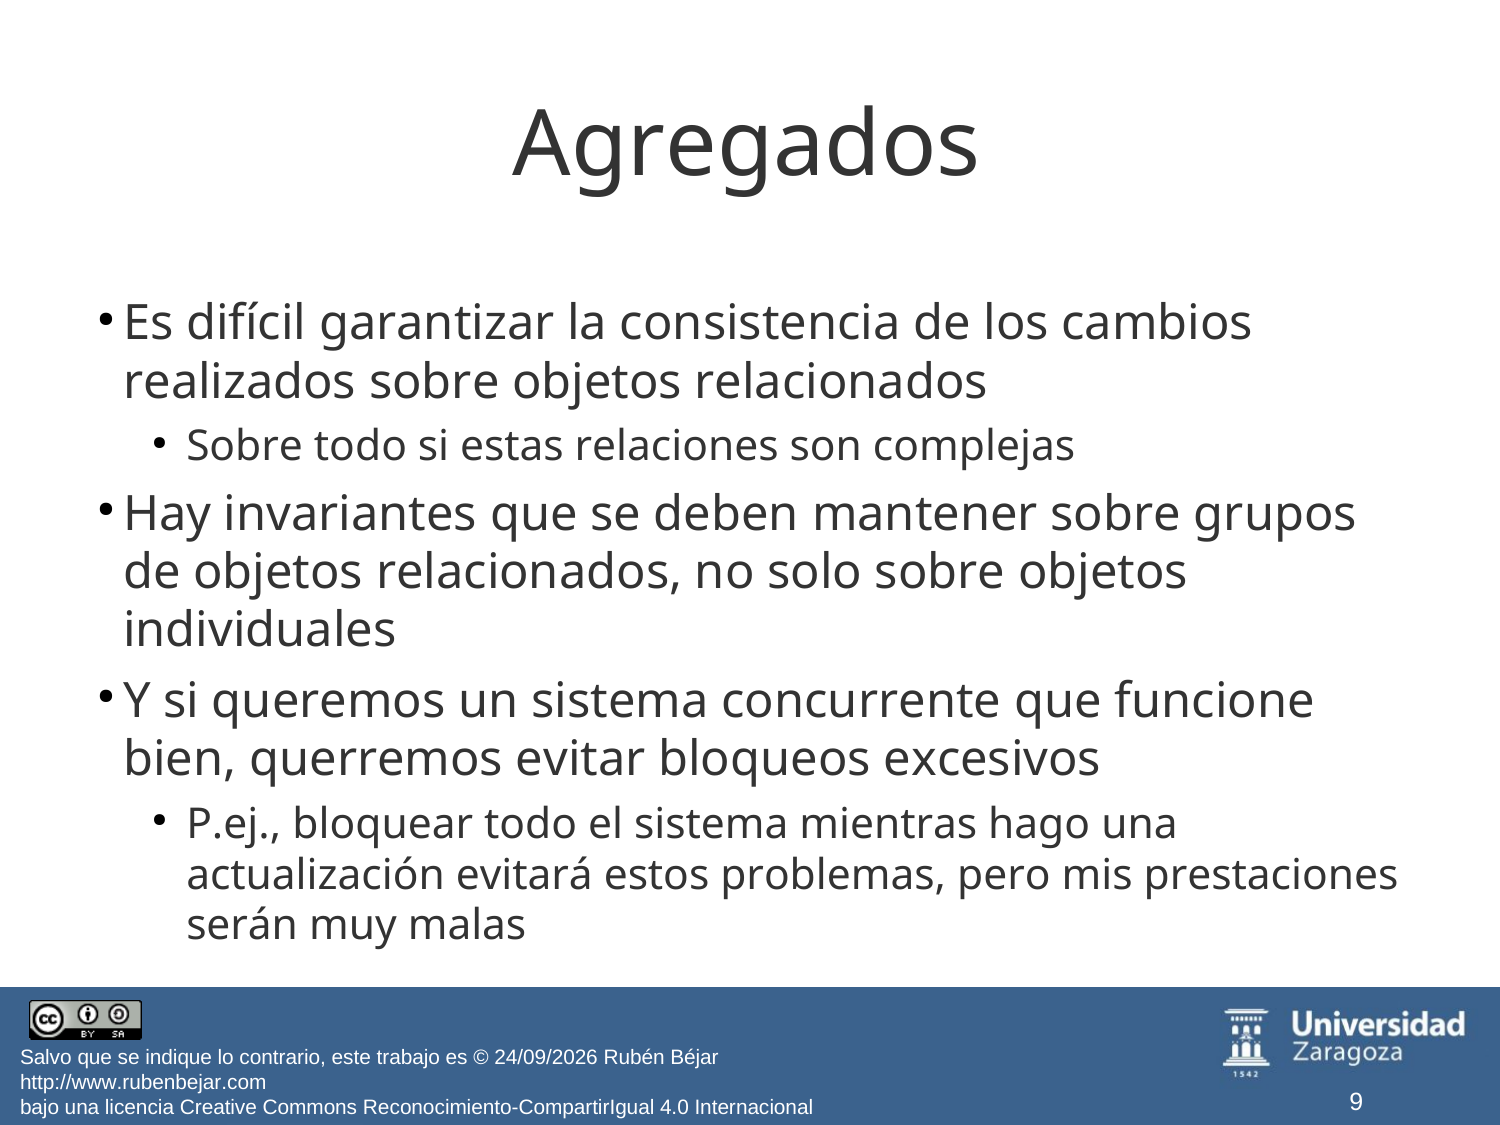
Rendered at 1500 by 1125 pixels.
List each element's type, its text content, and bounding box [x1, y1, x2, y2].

title Agregados [74, 21, 1420, 257]
list Es difícil garantizar la consistencia de los cambios realizados sobre objetos relacionados Sobre todo si estas relaciones son complejas Hay invariantes que se deben mantener sobre grupos de objetos relacionados, no solo sobre objetos individuales Y si queremos un sistema concurrente que funcione bien, querremos evitar bloqueos excesivos P.ej., bloquear todo el sistema mientras hago una actualización evitará estos problemas, pero mis prestaciones serán muy malas [82, 283, 1418, 957]
picture [0, 987, 1500, 1125]
